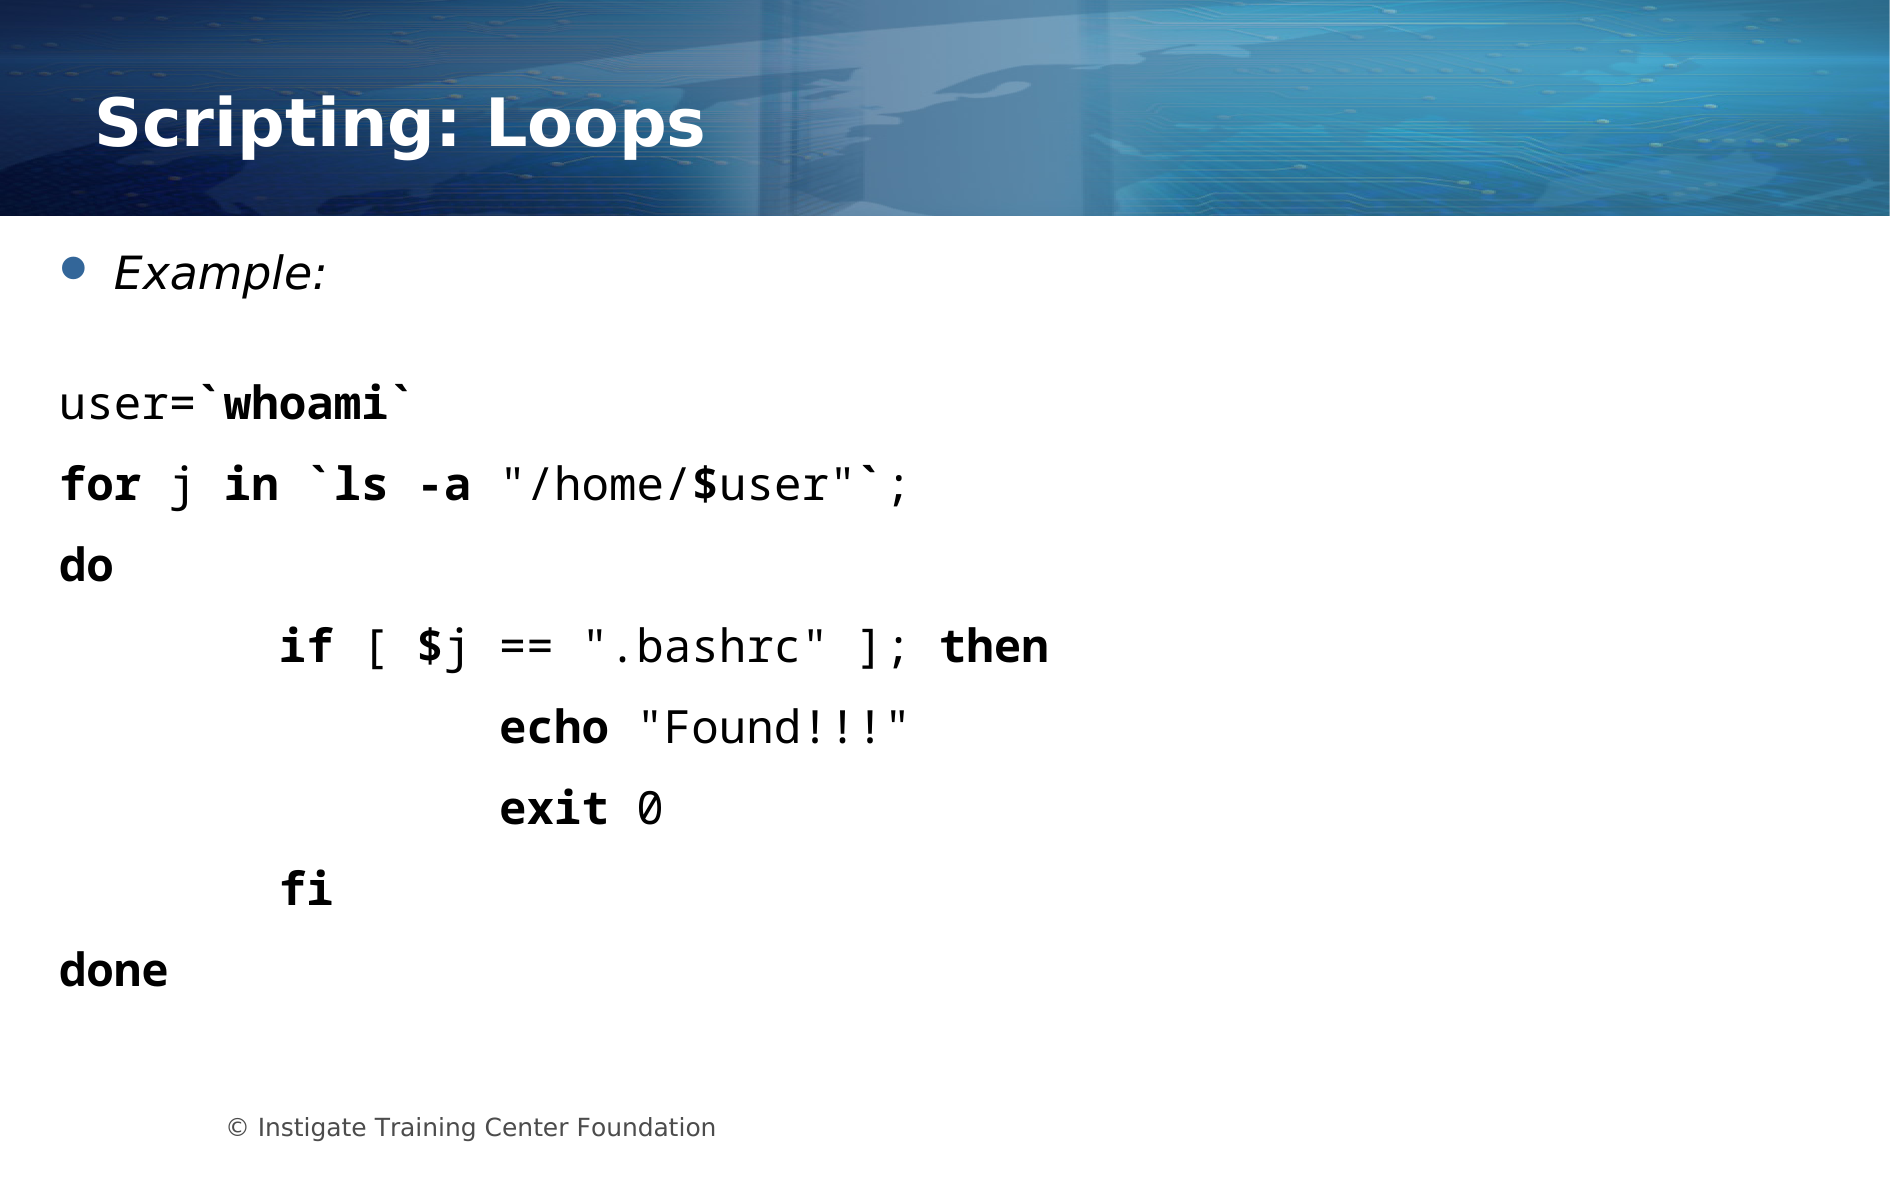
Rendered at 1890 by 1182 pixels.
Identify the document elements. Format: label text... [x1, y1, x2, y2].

list Example: user=`whoami` for j in `ls -a "/home/$user"`; do if [ $j == ".bashrc" ]; then echo "Found!!!" exit 0 fi done [59, 236, 1831, 1001]
title Scripting: Loops [94, 54, 1793, 210]
picture [0, 0, 1890, 216]
